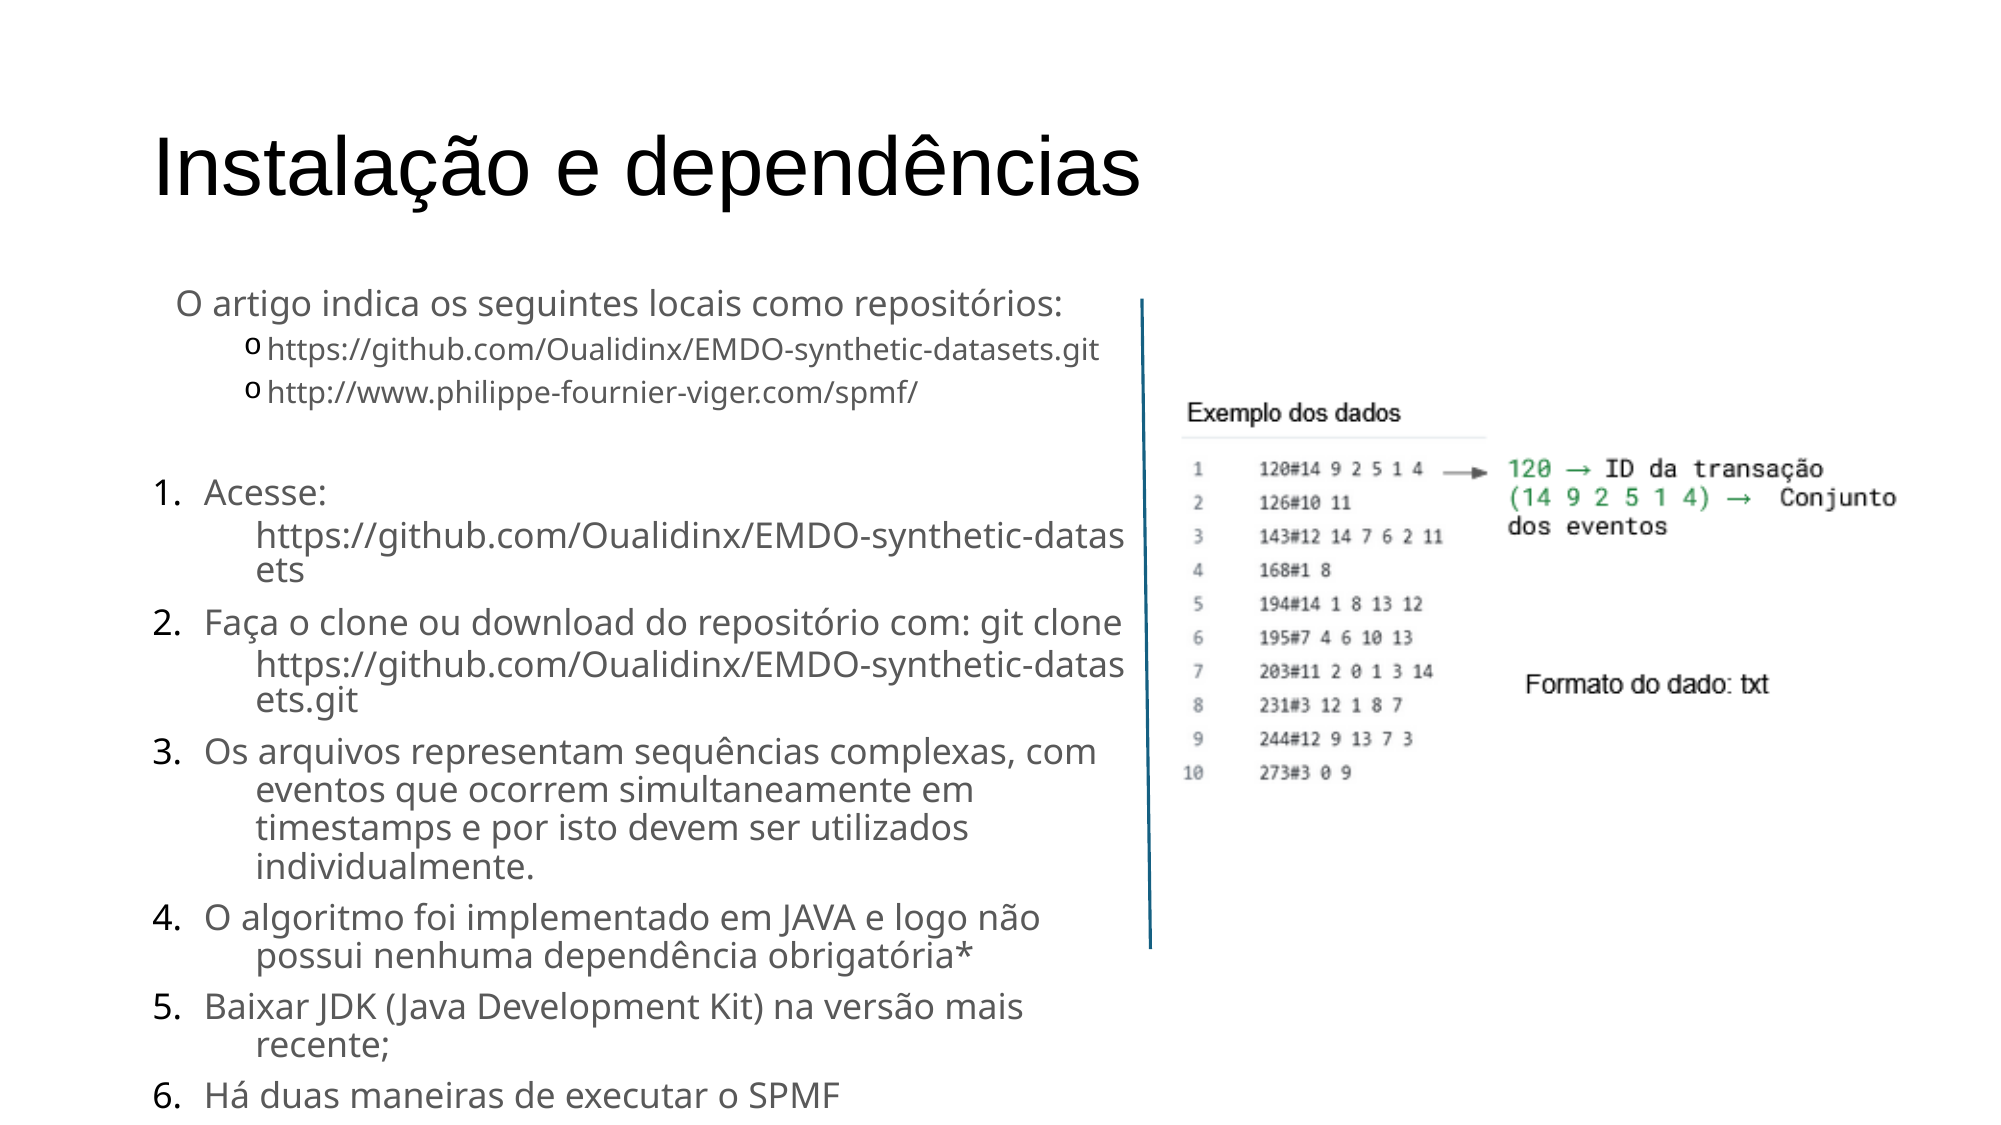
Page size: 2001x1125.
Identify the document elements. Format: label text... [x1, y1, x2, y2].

title Instalação e dependências [137, 59, 1863, 278]
list O artigo indica os seguintes locais como repositórios: https://github.com/Oualidinx/EMDO-synthetic-datasets.git http://www.philippe-fournier-viger.com/spmf/ Acesse: https://github.com/Oualidinx/EMDO-synthetic-datasets Faça o clone ou download do repositório com: git clone https://github.com/Oualidinx/EMDO-synthetic-datasets.git Os arquivos representam sequências complexas, com eventos que ocorrem simultaneamente em timestamps e por isto devem ser utilizados individualmente. O algoritmo foi implementado em JAVA e logo não possui nenhuma dependência obrigatória* Baixar JDK (Java Development Kit) na versão mais recente; Há duas maneiras de executar o SPMF Via arquivo.jar Compilar localmente [137, 278, 1147, 1125]
picture [1161, 353, 1941, 897]
